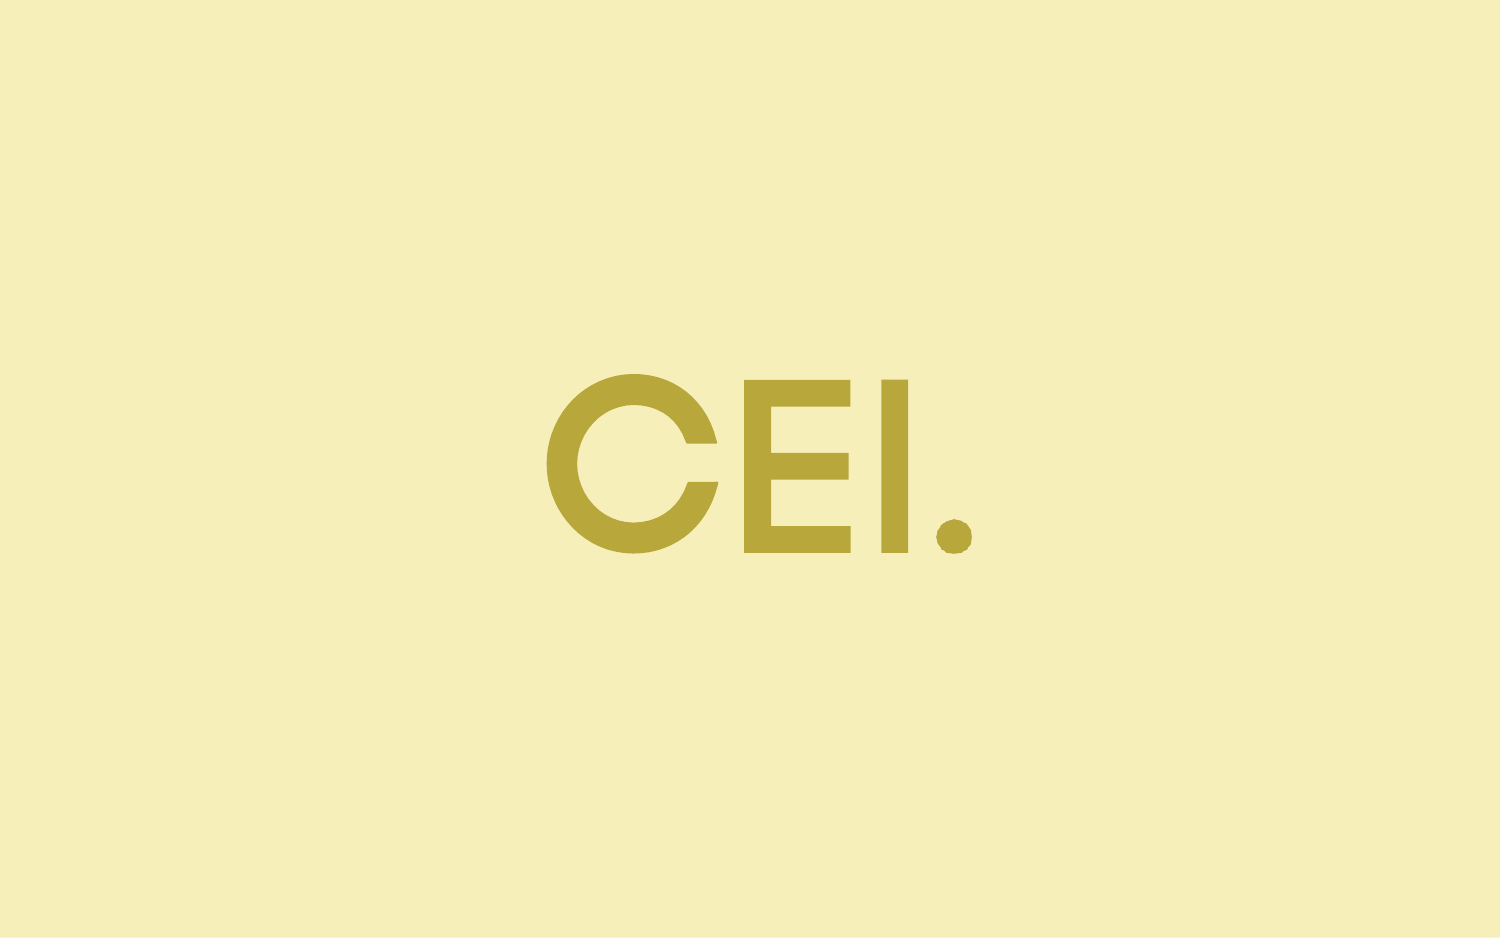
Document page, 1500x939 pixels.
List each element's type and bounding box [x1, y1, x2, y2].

text_box [549, 377, 715, 551]
text_box [744, 379, 851, 553]
picture [936, 519, 972, 554]
text_box [881, 379, 909, 553]
